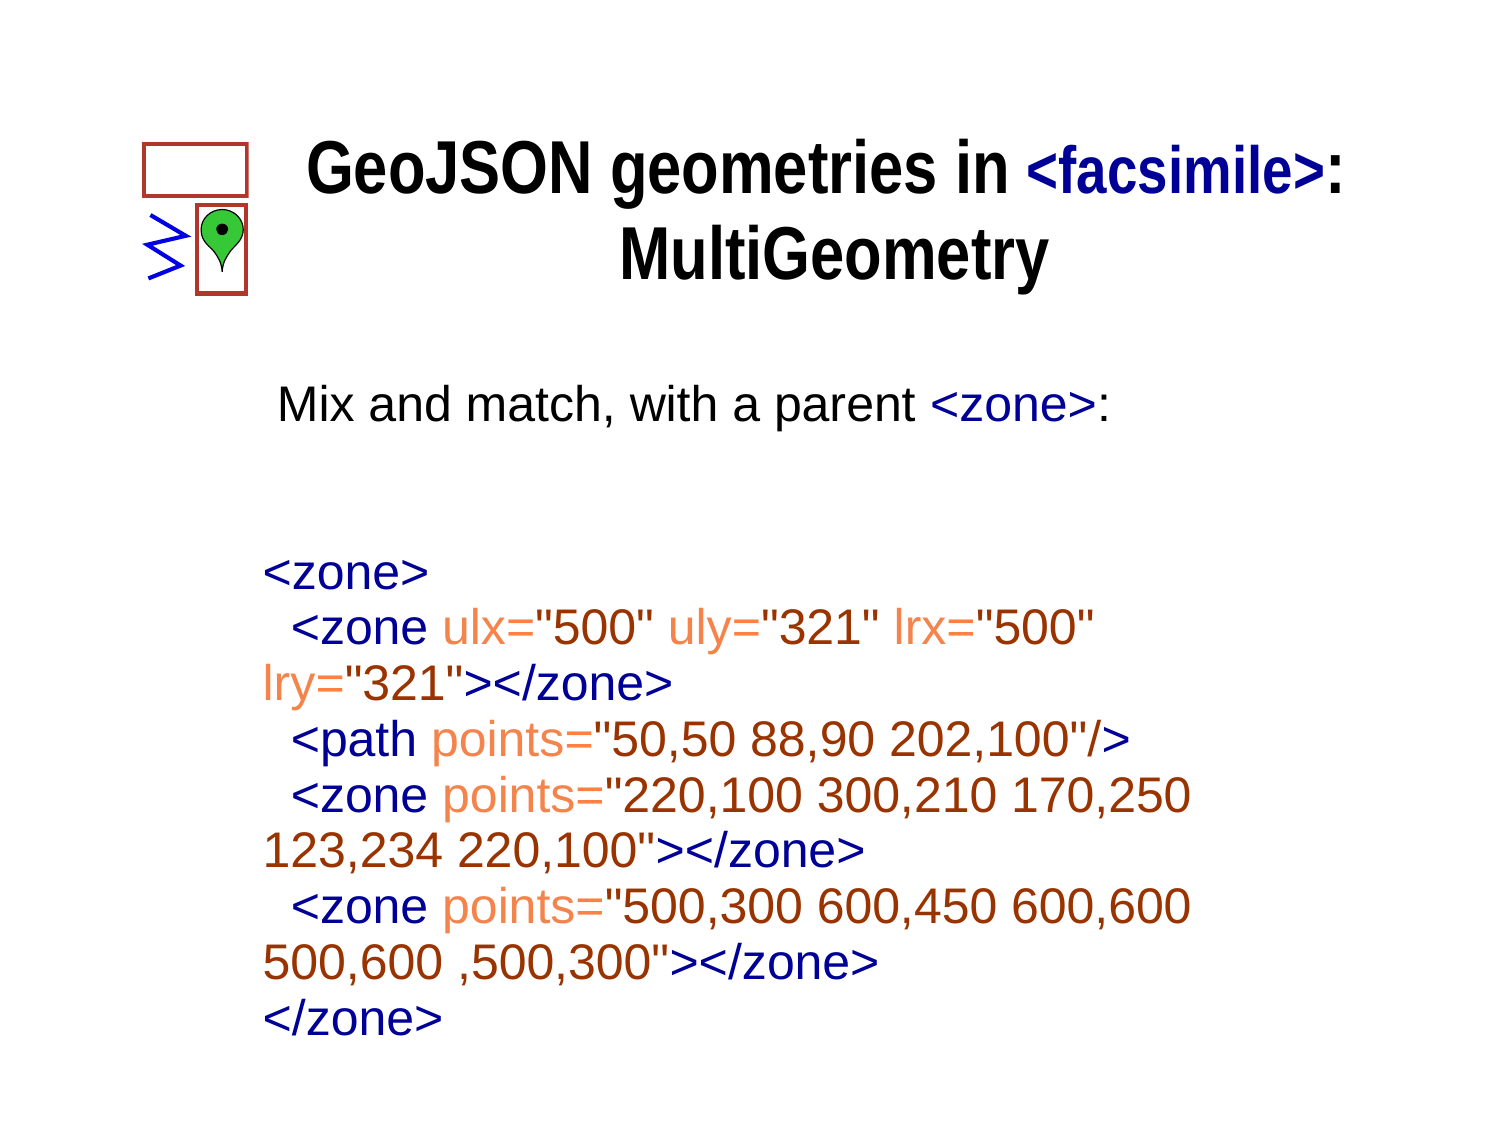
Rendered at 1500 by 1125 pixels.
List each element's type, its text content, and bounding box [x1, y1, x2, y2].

title GeoJSON geometries in <facsimile>: MultiGeometry [246, 104, 1424, 316]
text_box Mix and match, with a parent <zone>: <zone> <zone ulx="500" uly="321" lrx="500" lry="321"></zone> <path points="50,50 88,90 202,100"/> <zone points="220,100 300,210 170,250 123,234 220,100"></zone> <zone points="500,300 600,450 600,600 500,600 ,500,300"></zone> </zone> [248, 369, 1312, 1043]
picture [141, 141, 249, 296]
